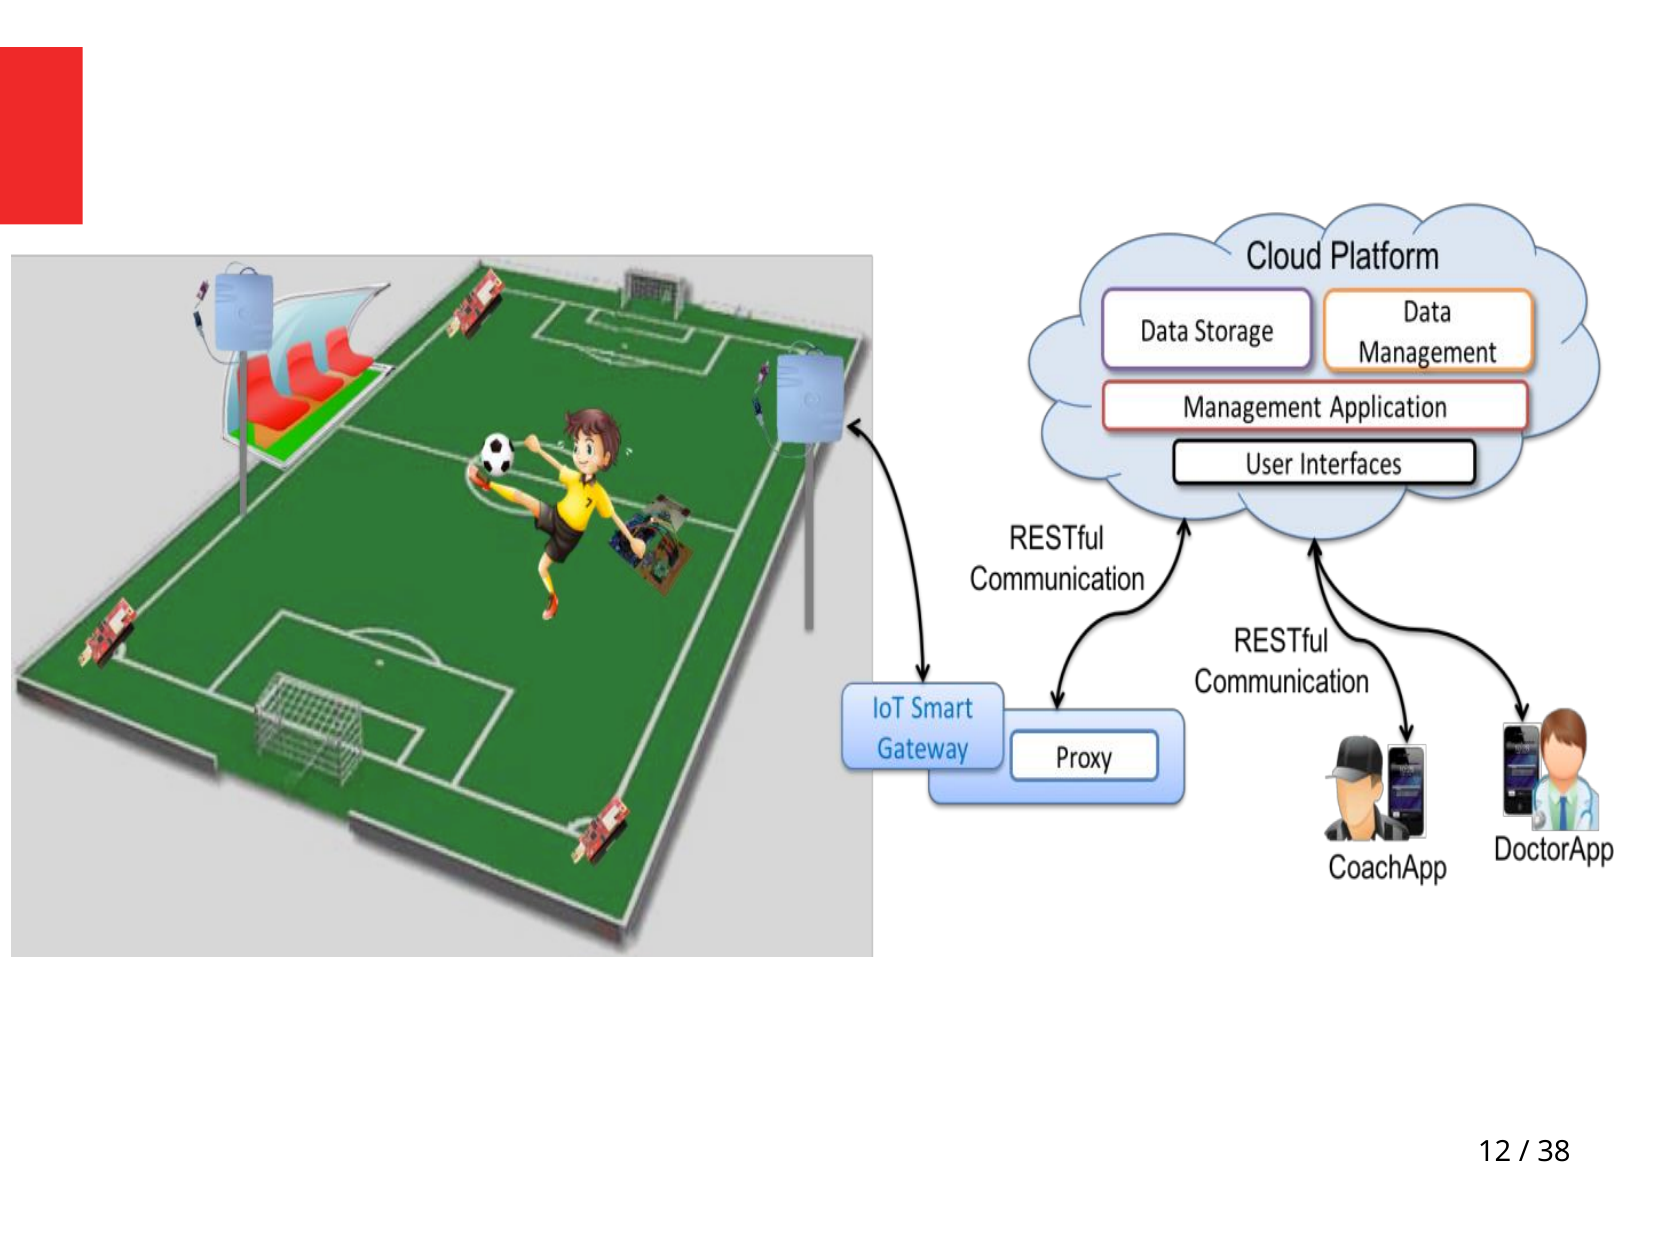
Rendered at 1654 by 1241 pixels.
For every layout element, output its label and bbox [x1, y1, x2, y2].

picture [11, 200, 1630, 957]
